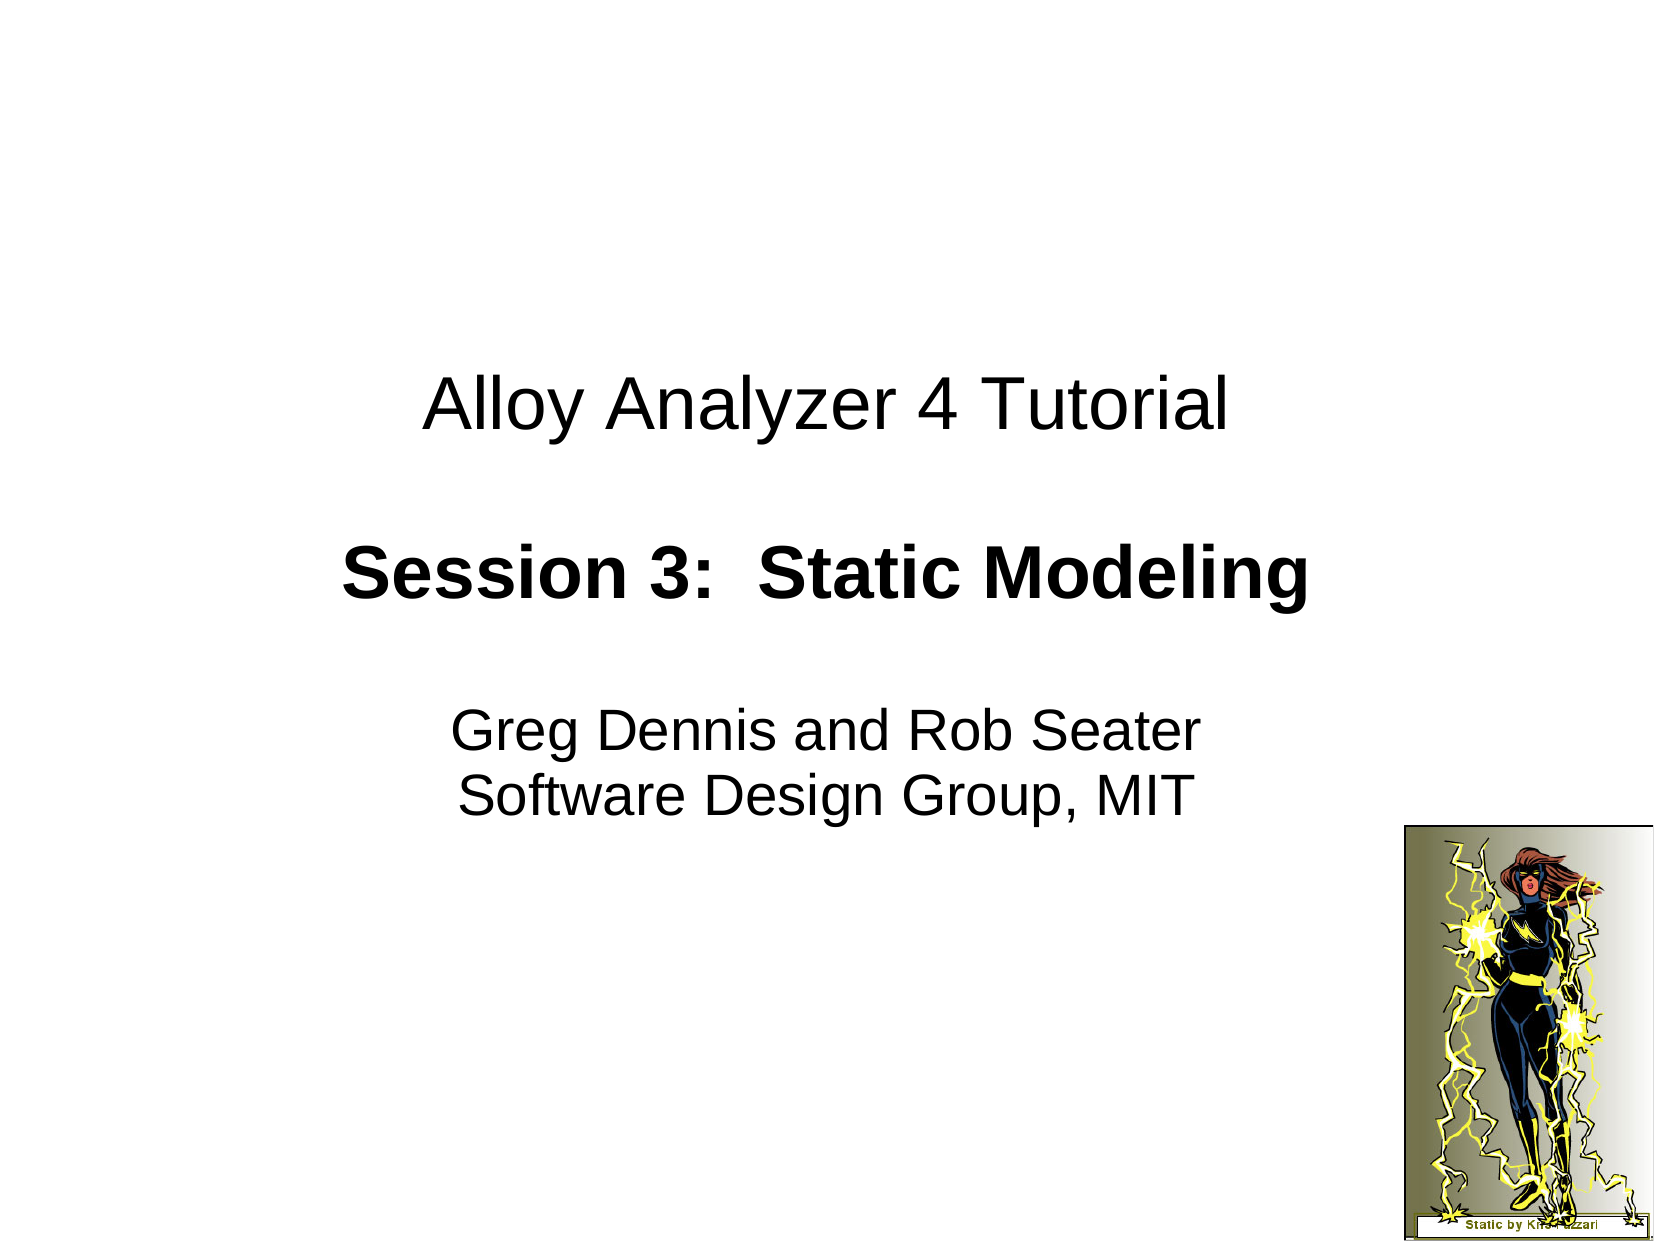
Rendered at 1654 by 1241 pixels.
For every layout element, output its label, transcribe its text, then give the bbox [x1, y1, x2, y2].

subtitle Alloy Analyzer 4 Tutorial Session 3: Static Modeling Greg Dennis and Rob Seater Software Design Group, MIT [82, 290, 1571, 901]
picture [1404, 825, 1654, 1241]
